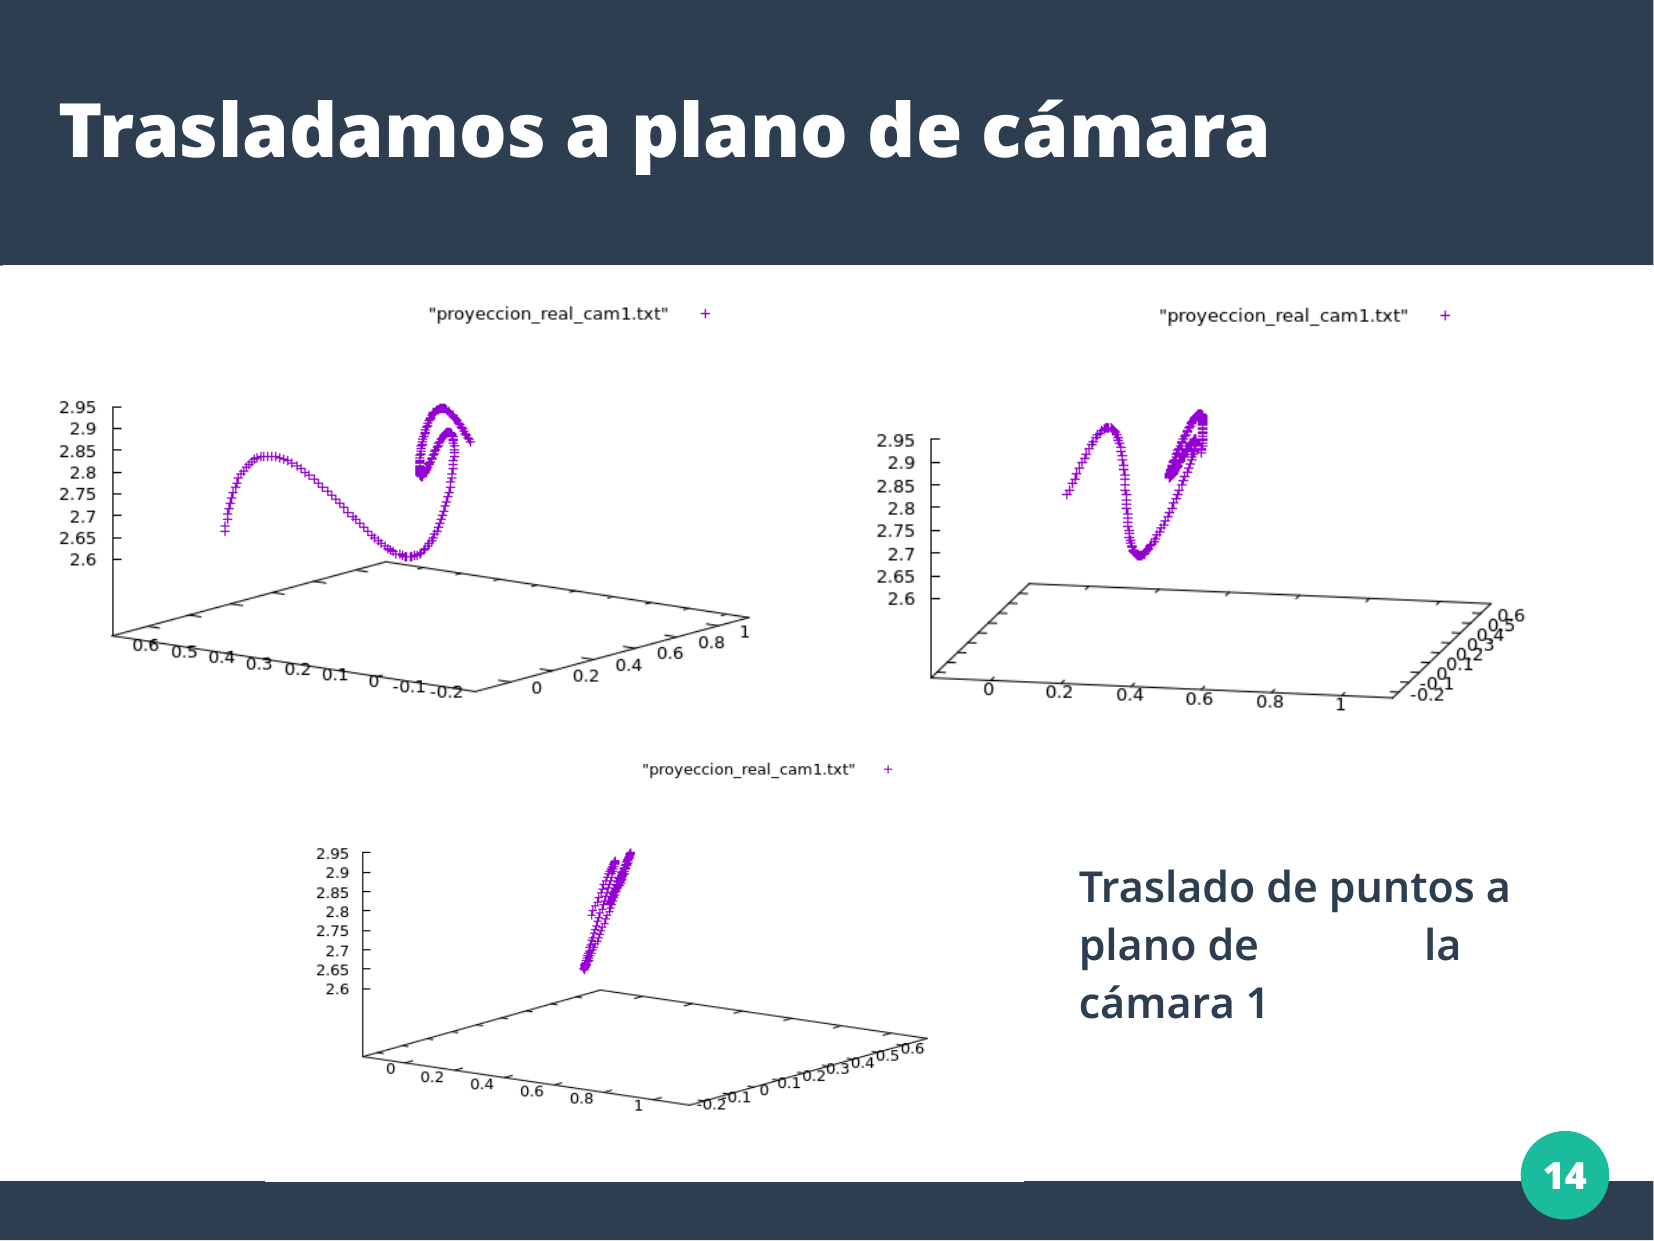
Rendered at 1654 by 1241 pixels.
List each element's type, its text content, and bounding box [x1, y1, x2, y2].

picture [3, 265, 1654, 1182]
title Trasladamos a plano de cámara [59, 49, 1595, 207]
list Traslado de puntos a plano de la cámara 1 [1033, 856, 1536, 1034]
